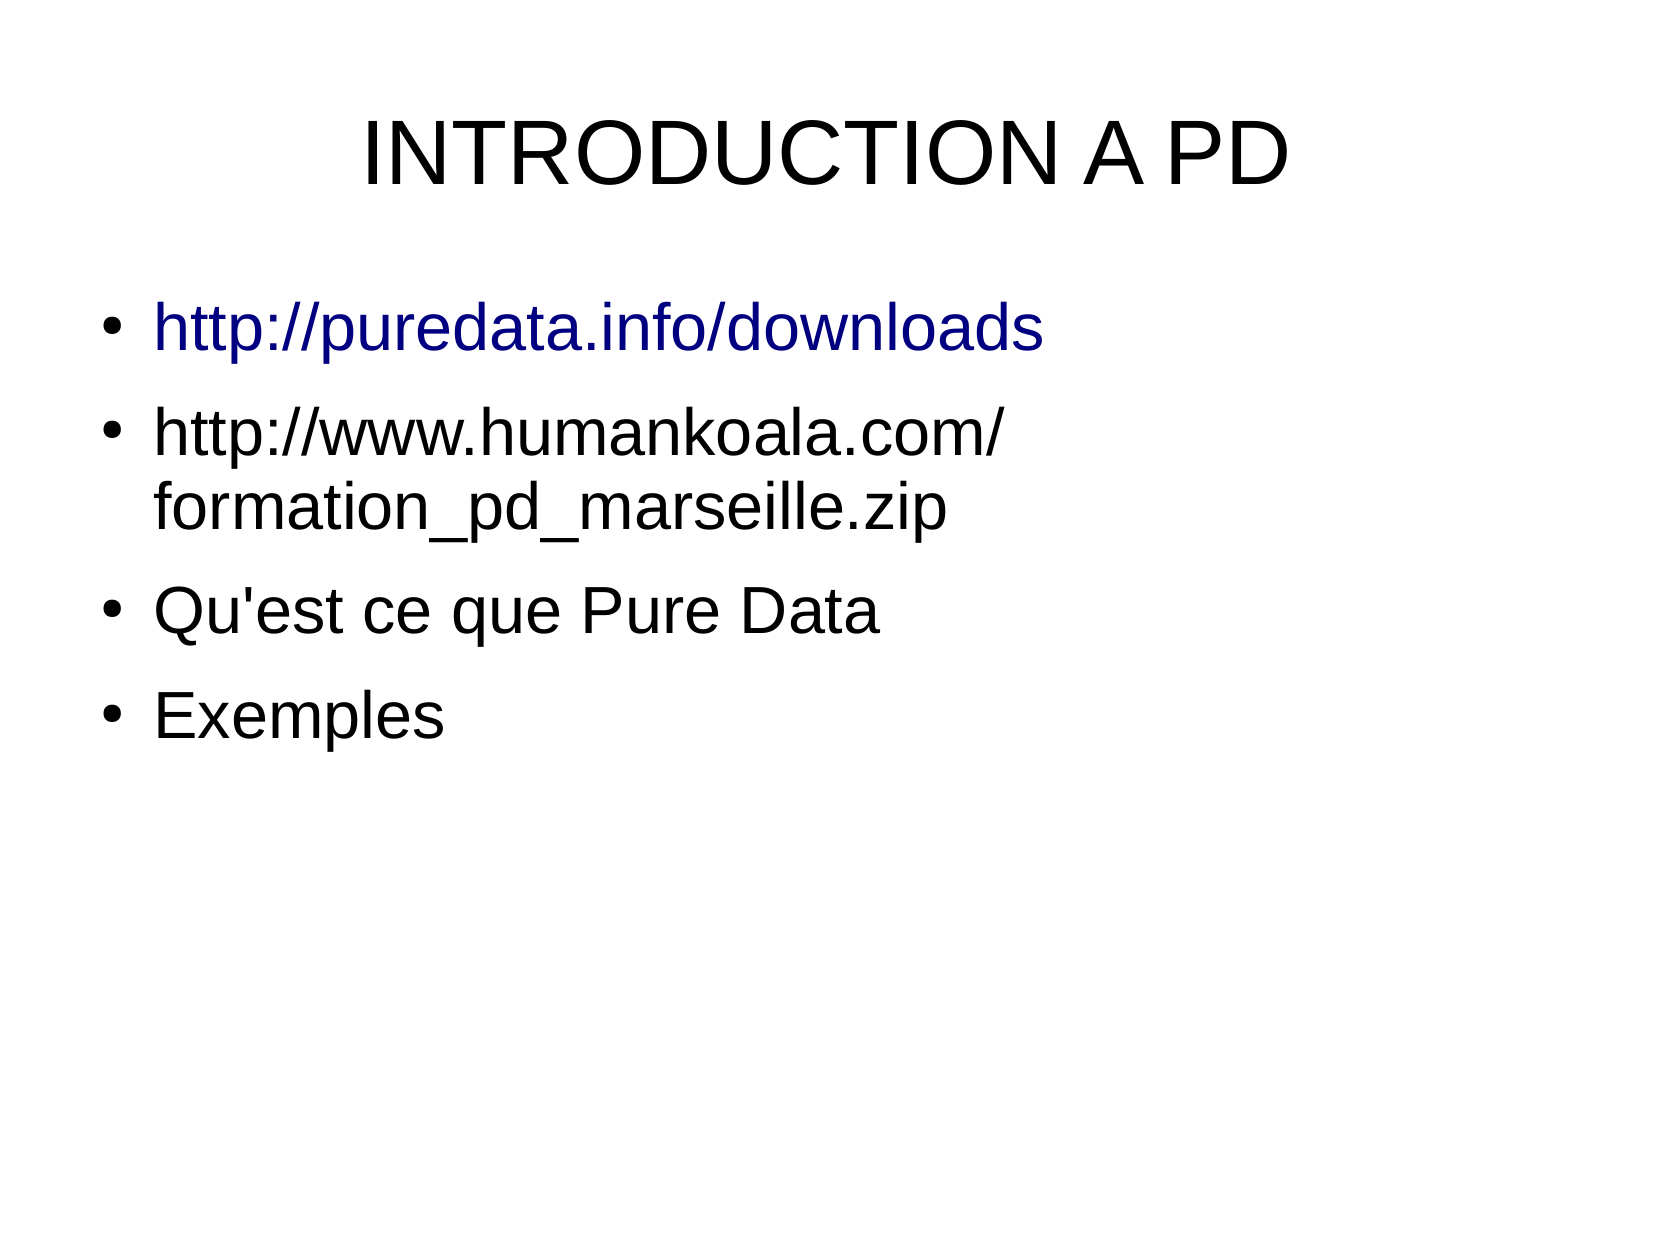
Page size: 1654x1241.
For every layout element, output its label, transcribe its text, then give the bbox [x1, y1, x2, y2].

title INTRODUCTION A PD [82, 49, 1571, 257]
list http://puredata.info/downloads http://www.humankoala.com/formation_pd_marseille.zip Qu'est ce que Pure Data Exemples [82, 290, 1538, 1010]
